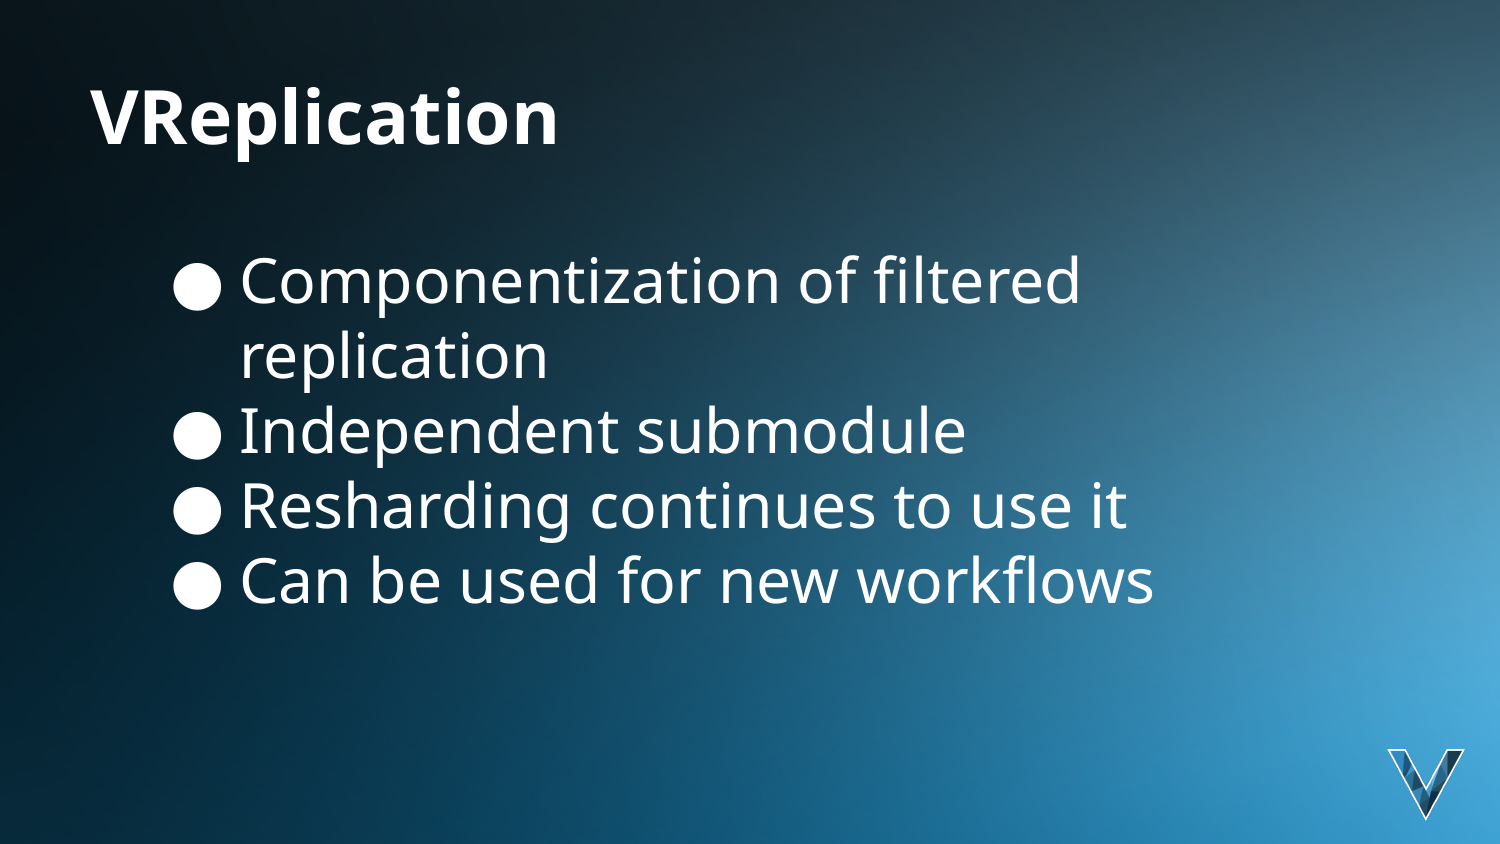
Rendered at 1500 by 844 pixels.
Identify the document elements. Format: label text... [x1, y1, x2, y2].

picture [0, 0, 1500, 844]
list Componentization of filtered replication Independent submodule Resharding continues to use it Can be used for new workflows [149, 226, 1425, 808]
title VReplication [75, 33, 1425, 175]
